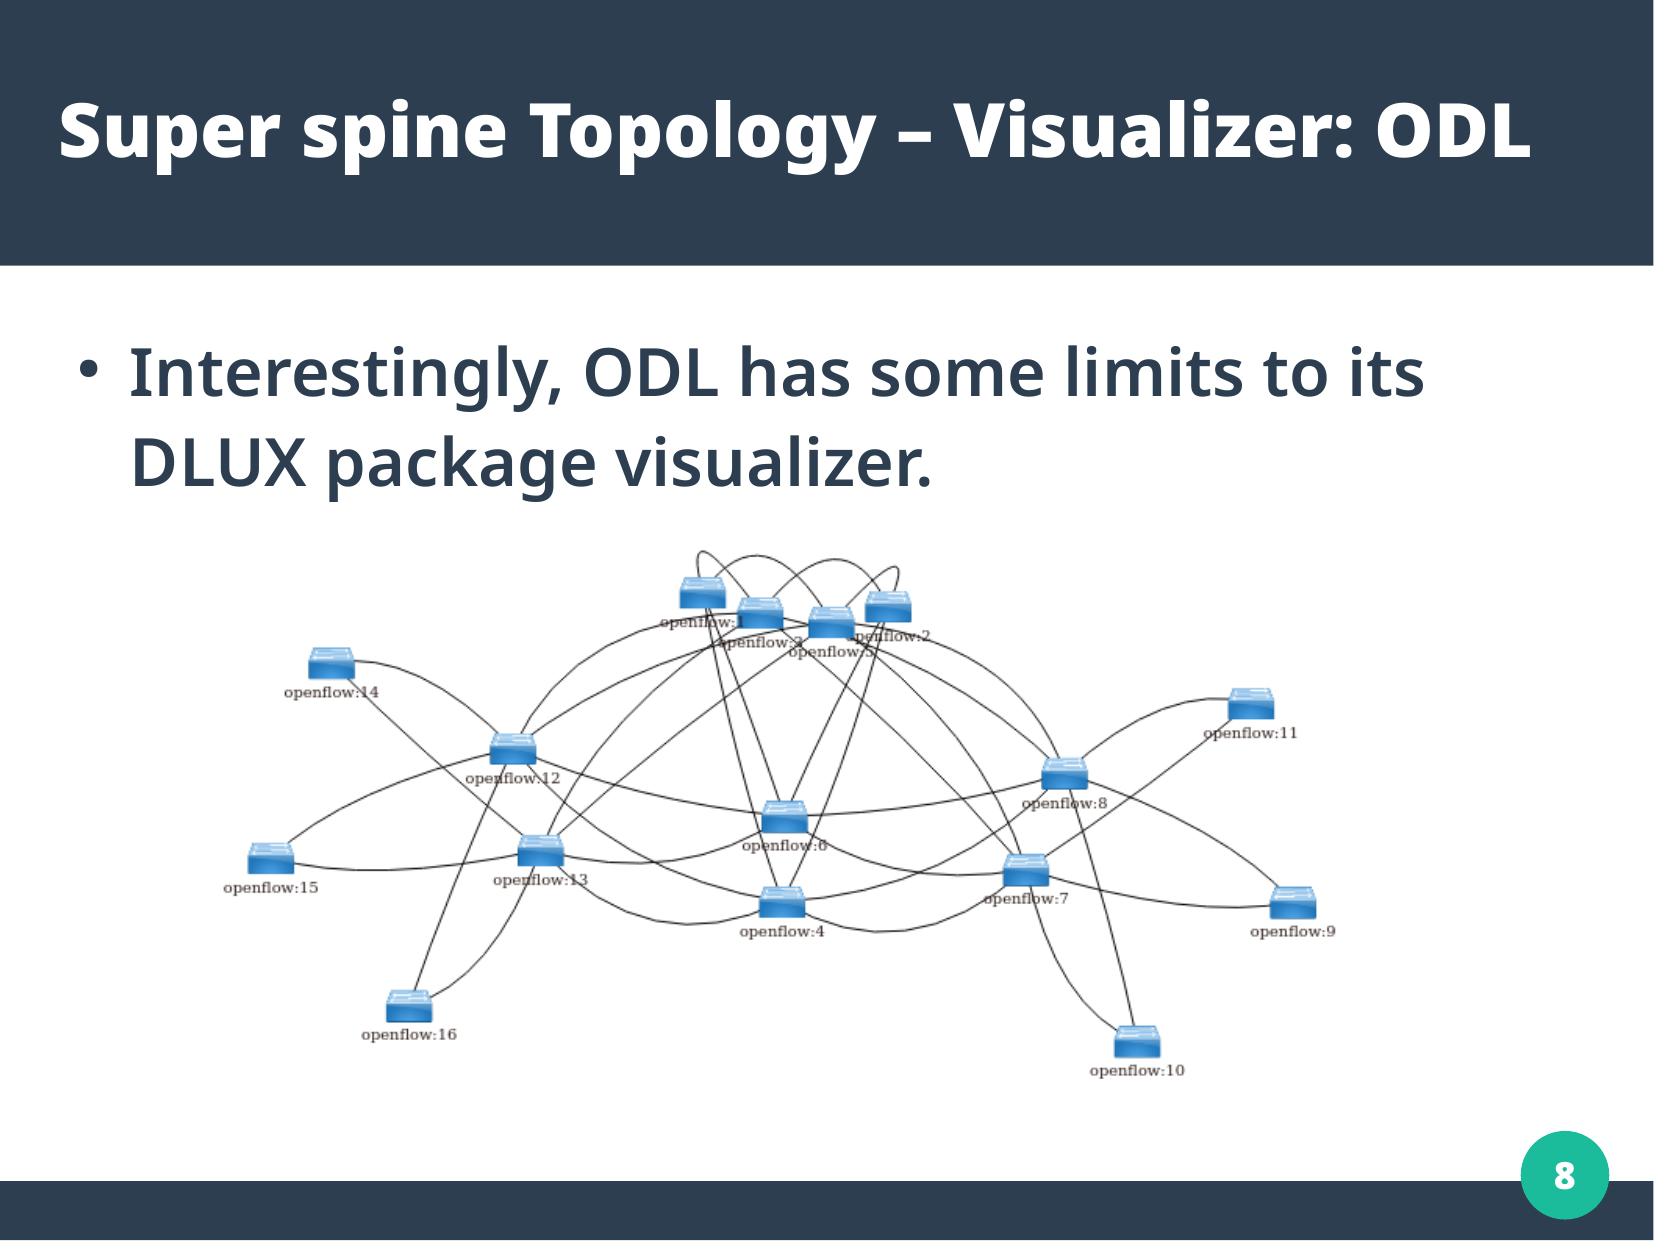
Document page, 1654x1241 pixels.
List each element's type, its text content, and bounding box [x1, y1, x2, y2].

picture [210, 518, 1351, 1141]
title Super spine Topology – Visualizer: ODL [59, 49, 1595, 207]
list Interestingly, ODL has some limits to its DLUX package visualizer. [59, 324, 1516, 1152]
